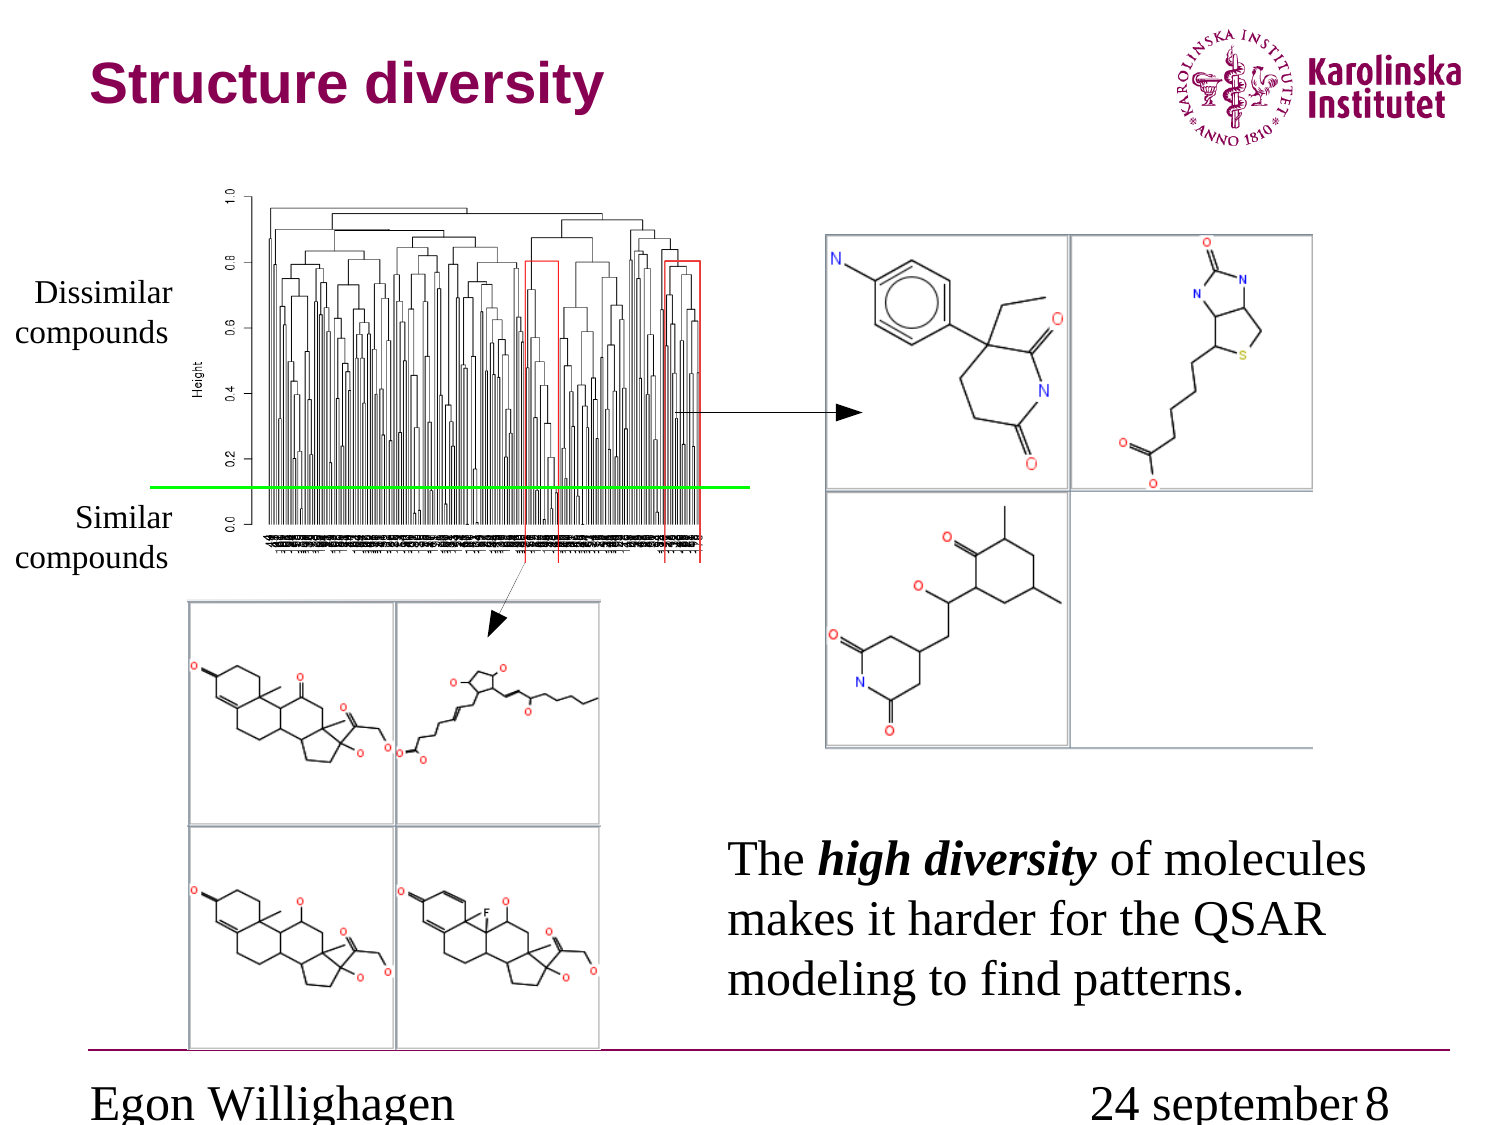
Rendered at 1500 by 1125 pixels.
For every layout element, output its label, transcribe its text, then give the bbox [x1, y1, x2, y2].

picture [1177, 29, 1461, 146]
picture [188, 489, 708, 563]
picture [825, 234, 1313, 751]
text_box The high diversity of molecules makes it harder for the QSAR modeling to find patterns. [712, 817, 1426, 1013]
text_box Dissimilar compounds [0, 262, 188, 358]
picture [187, 187, 708, 486]
picture [187, 599, 601, 1051]
text_box Similar compounds [0, 487, 188, 583]
title Structure diversity [75, 37, 1351, 226]
